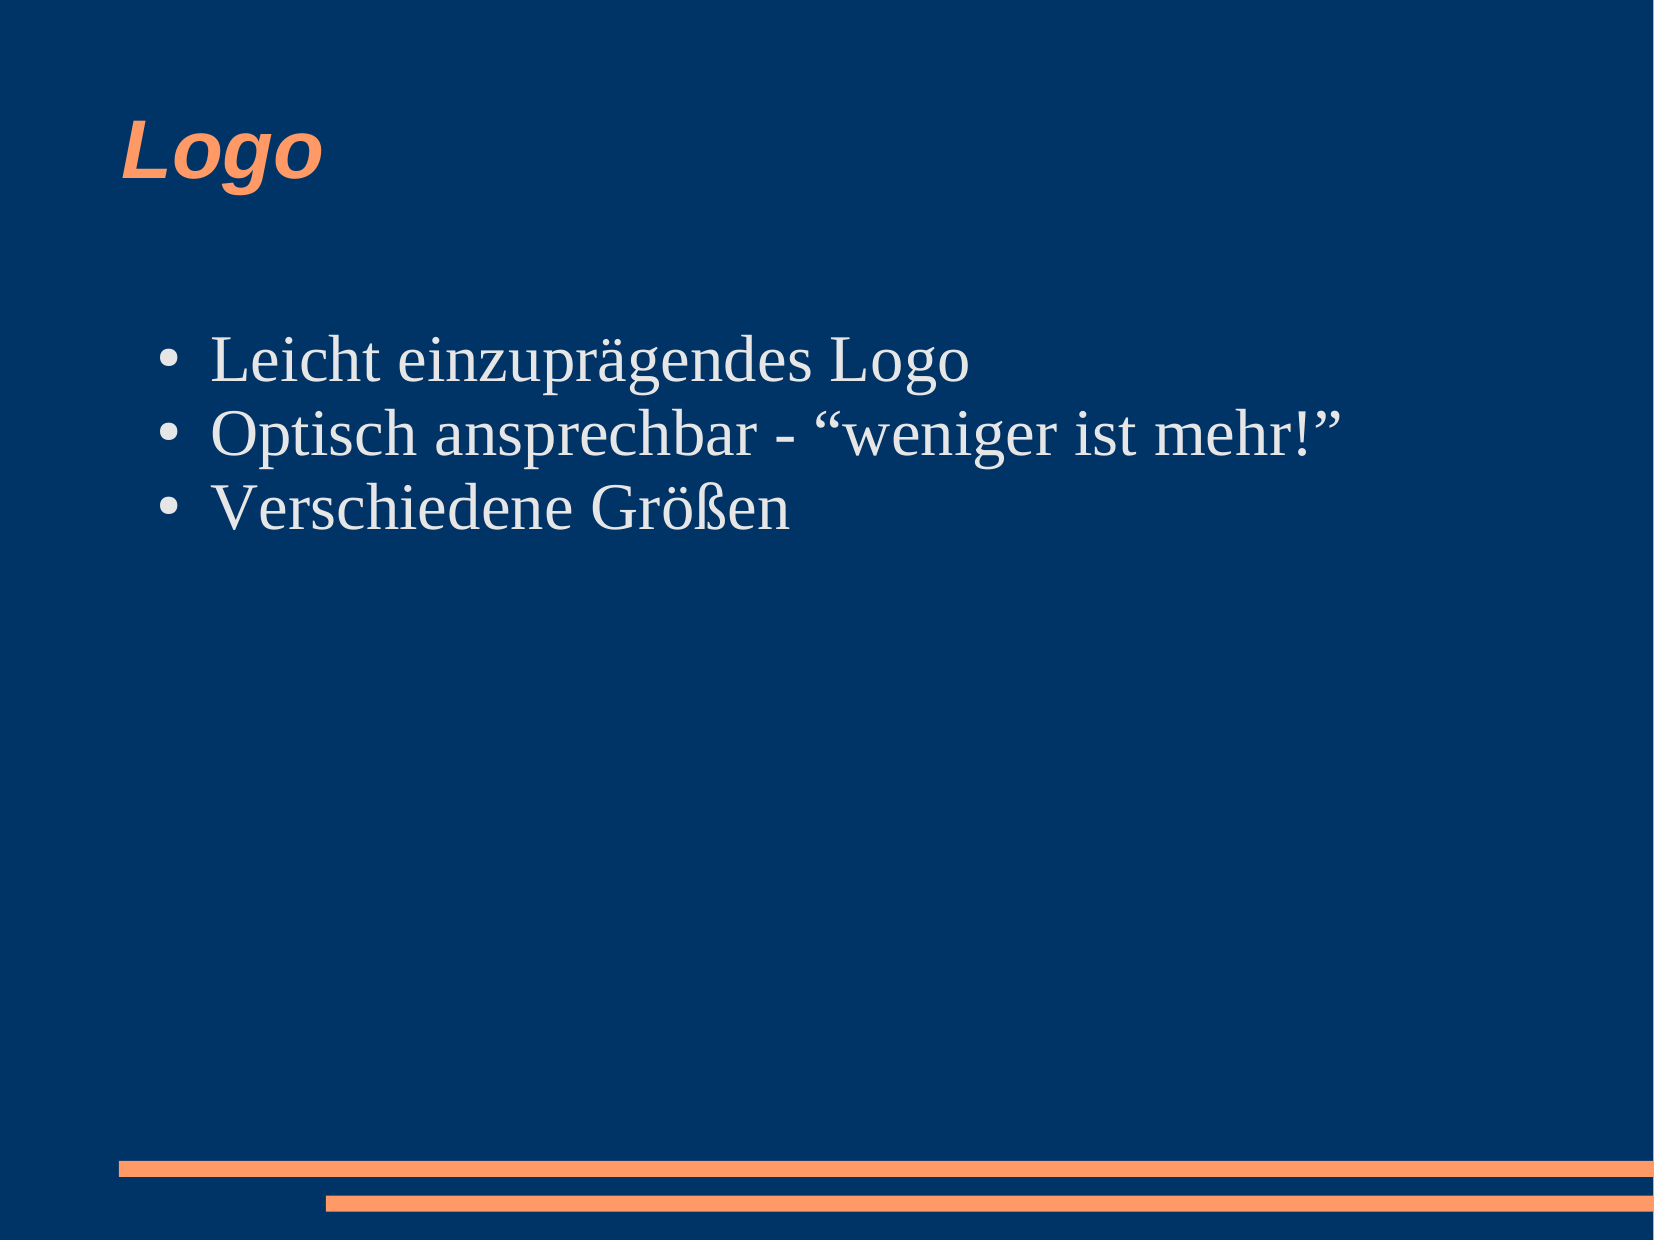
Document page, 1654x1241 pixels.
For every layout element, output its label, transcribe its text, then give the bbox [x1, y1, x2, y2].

list Leicht einzuprägendes Logo Optisch ansprechbar - “weniger ist mehr!” Verschiedene Größen [121, 322, 1561, 1133]
title Logo [121, 46, 1534, 254]
